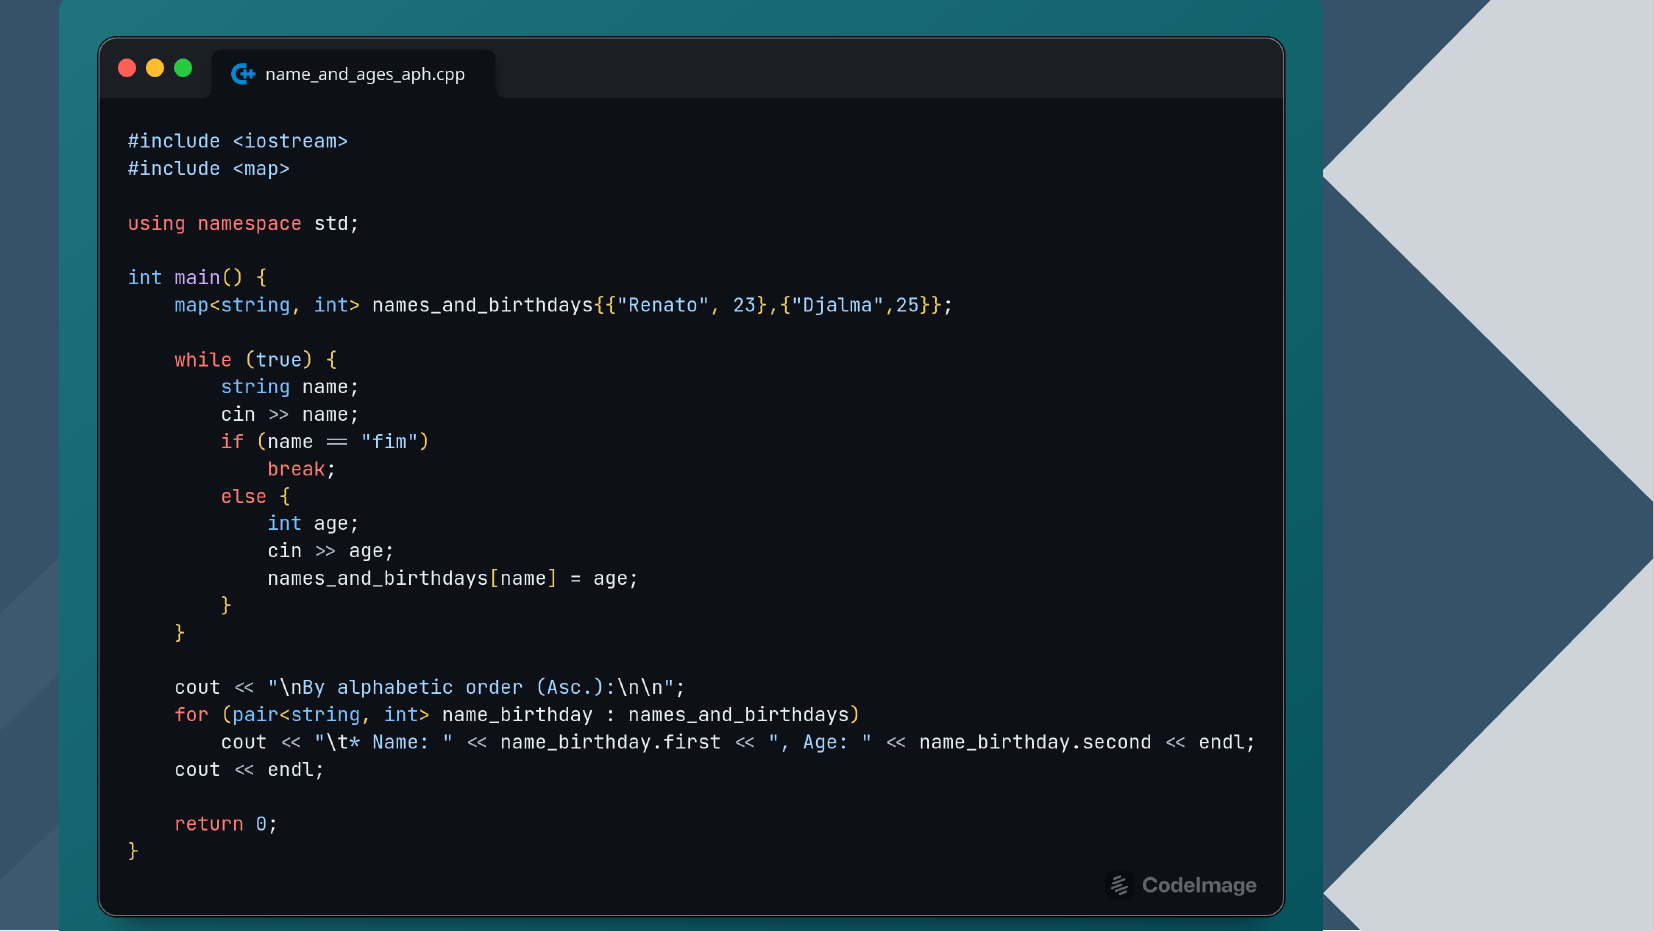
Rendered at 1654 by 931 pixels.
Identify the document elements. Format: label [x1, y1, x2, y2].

picture [59, 0, 1323, 931]
